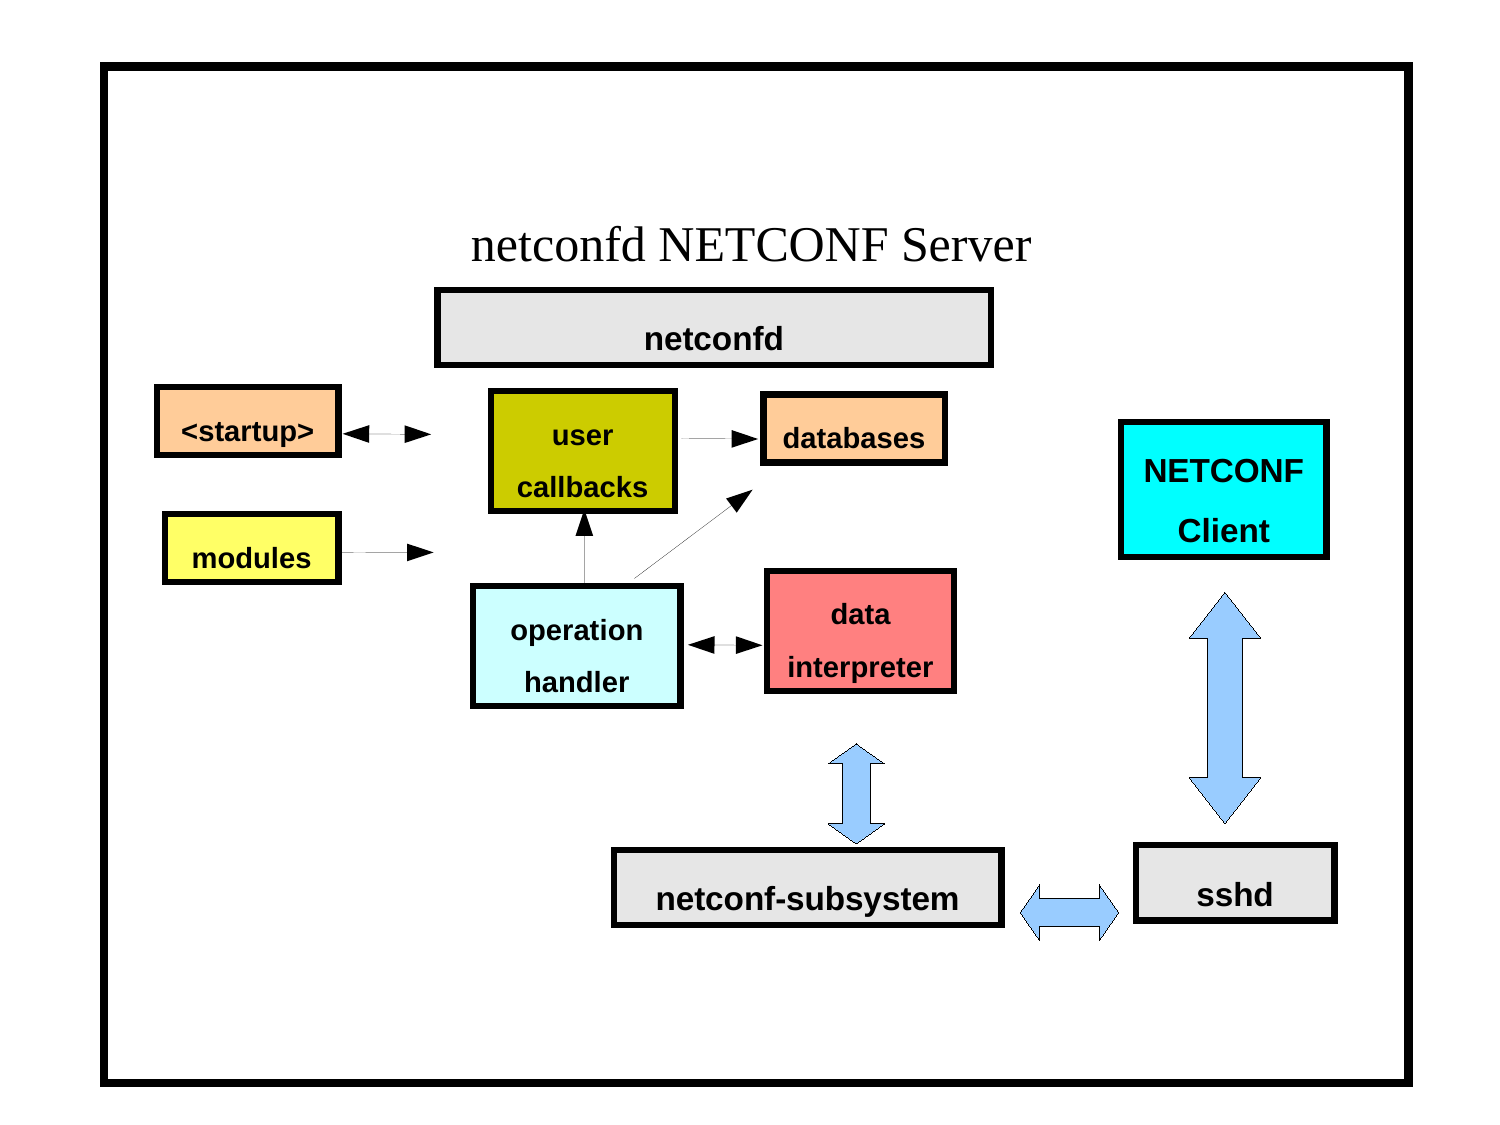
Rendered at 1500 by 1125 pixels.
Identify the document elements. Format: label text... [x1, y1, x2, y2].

text_box sshd [1135, 845, 1335, 921]
text_box modules [164, 513, 339, 582]
text_box netconfd NETCONF Server [456, 204, 1047, 279]
text_box [1189, 592, 1261, 824]
text_box data interpreter [767, 570, 955, 692]
text_box netconf-subsystem [613, 849, 1002, 926]
text_box [1020, 884, 1119, 941]
text_box <startup> [157, 386, 339, 455]
text_box NETCONF Client [1121, 421, 1327, 558]
text_box operation handler [473, 585, 681, 707]
text_box [828, 743, 885, 844]
text_box databases [763, 394, 945, 463]
text_box netconfd [437, 289, 991, 366]
text_box user callbacks [490, 390, 676, 512]
